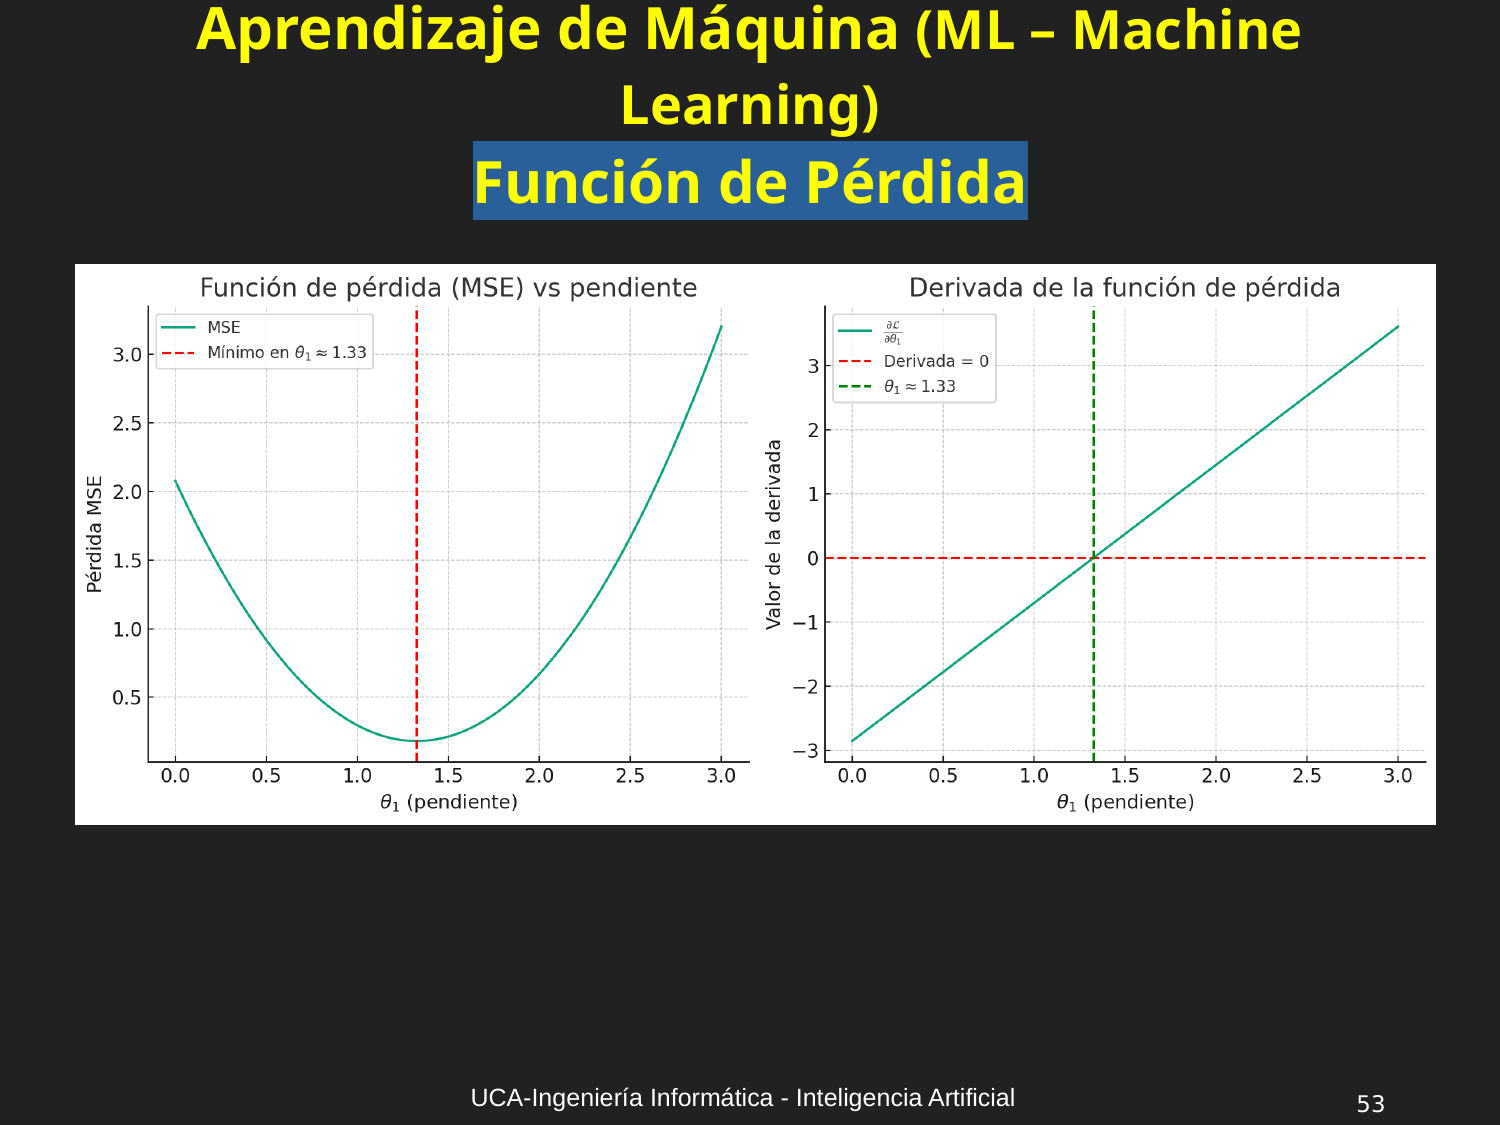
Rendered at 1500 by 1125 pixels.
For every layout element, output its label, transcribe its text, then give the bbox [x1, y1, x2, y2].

picture [75, 264, 1436, 826]
title Aprendizaje de Máquina (ML – Machine Learning) Función de Pérdida [75, 45, 1425, 162]
